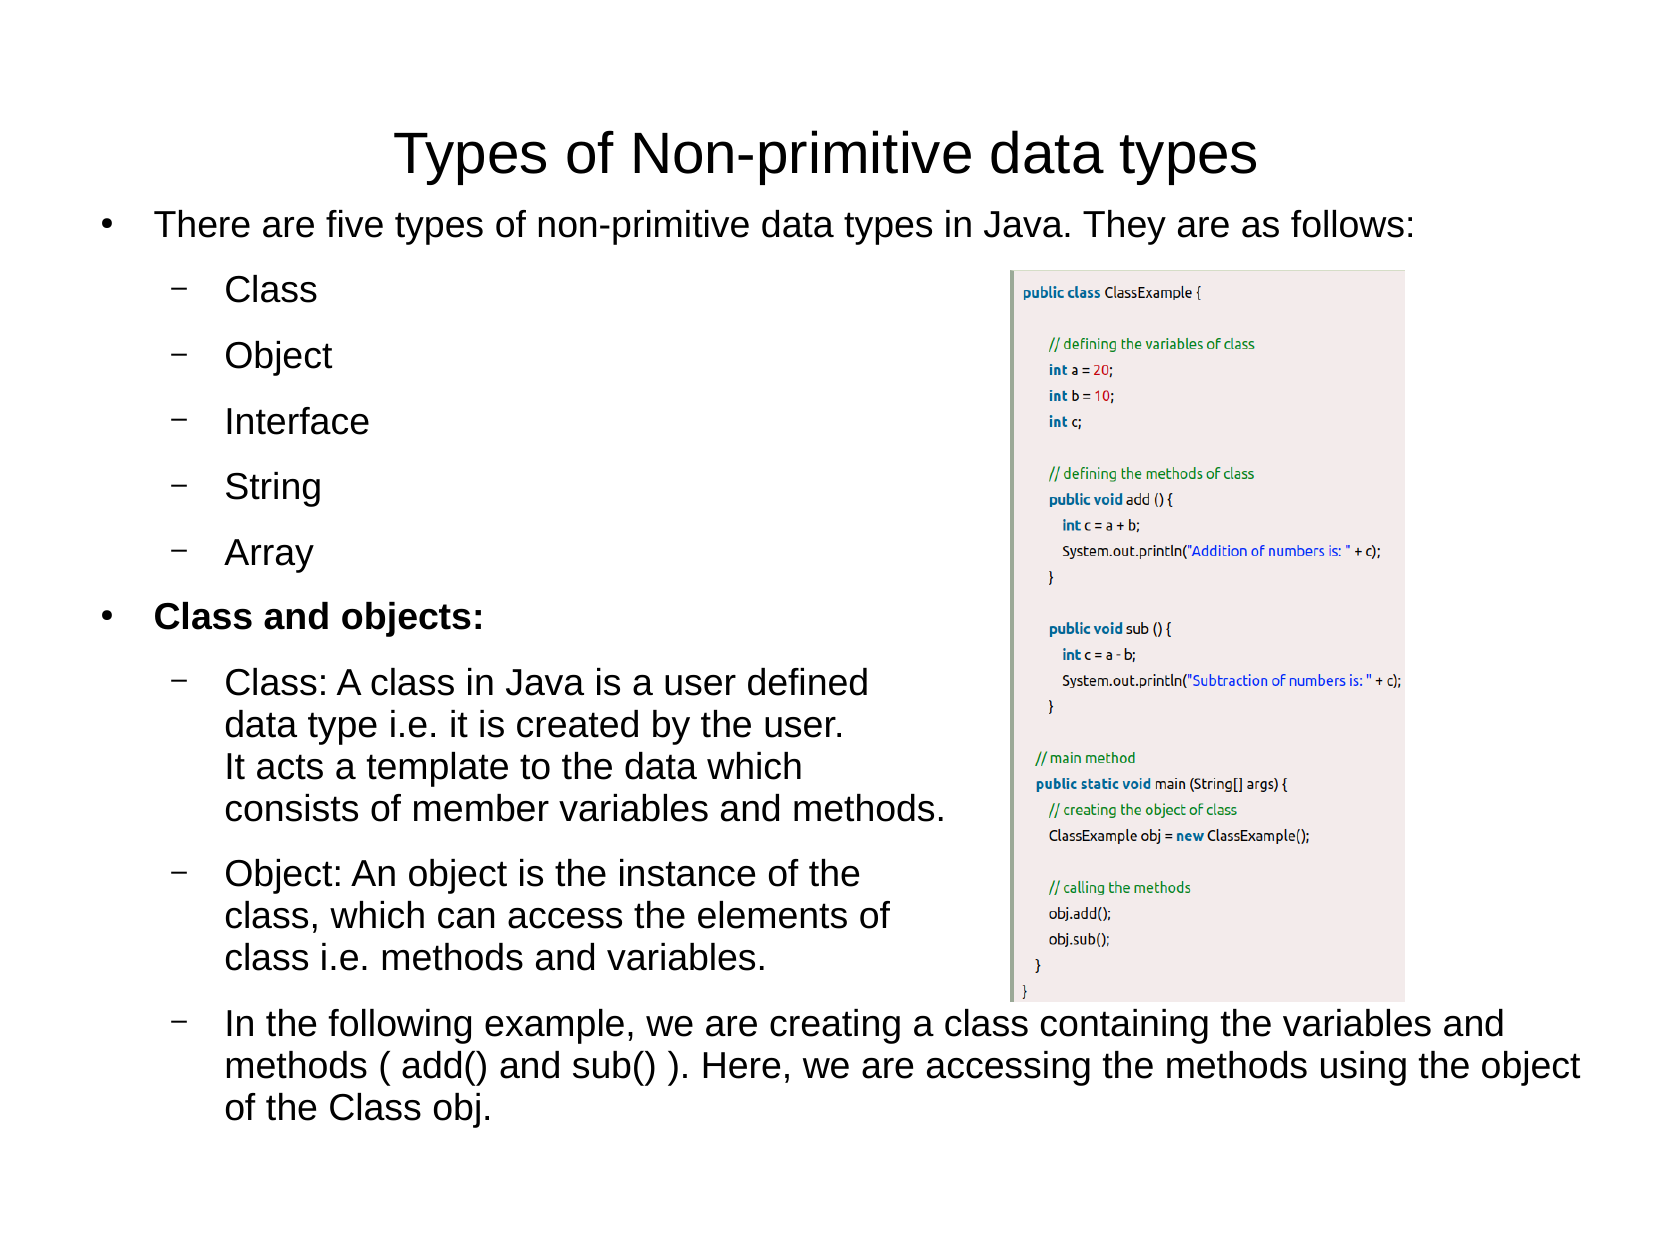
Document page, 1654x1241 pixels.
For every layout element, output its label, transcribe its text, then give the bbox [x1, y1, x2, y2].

list There are five types of non-primitive data types in Java. They are as follows: Class Object Interface String Array Class and objects: Class: A class in Java is a user defined data type i.e. it is created by the user. It acts a template to the data which consists of member variables and methods. Object: An object is the instance of the class, which can access the elements of class i.e. methods and variables. In the following example, we are creating a class containing the variables and methods ( add() and sub() ). Here, we are accessing the methods using the object of the Class obj. [82, 203, 1619, 1135]
title Types of Non-primitive data types [82, 49, 1571, 203]
picture [1008, 266, 1405, 1003]
